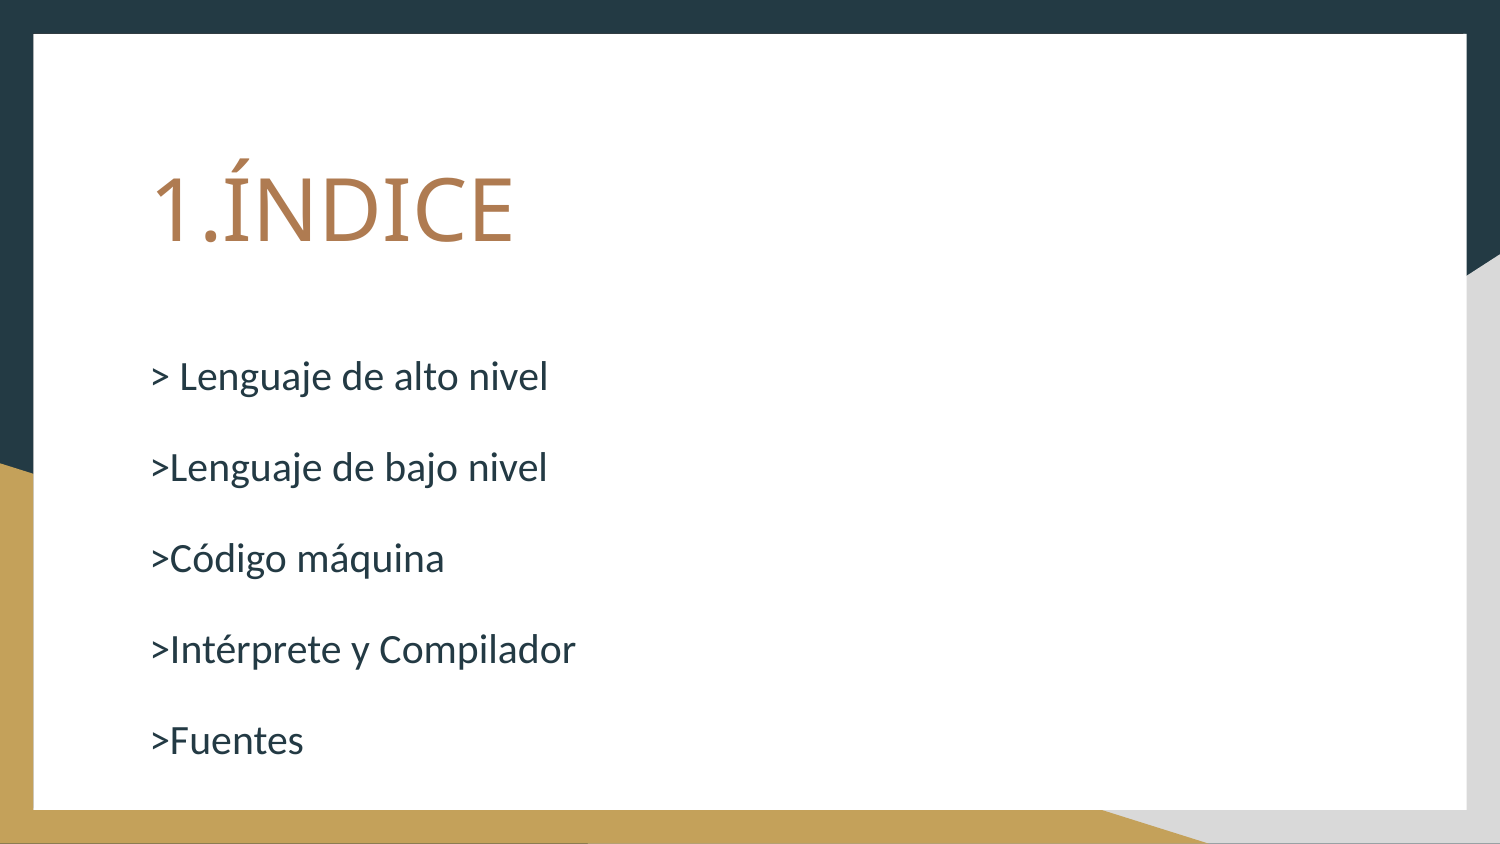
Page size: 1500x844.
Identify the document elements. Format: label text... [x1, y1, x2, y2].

title 1.ÍNDICE [134, 138, 1366, 296]
list > Lenguaje de alto nivel >Lenguaje de bajo nivel >Código máquina >Intérprete y Compilador >Fuentes [134, 326, 1366, 729]
